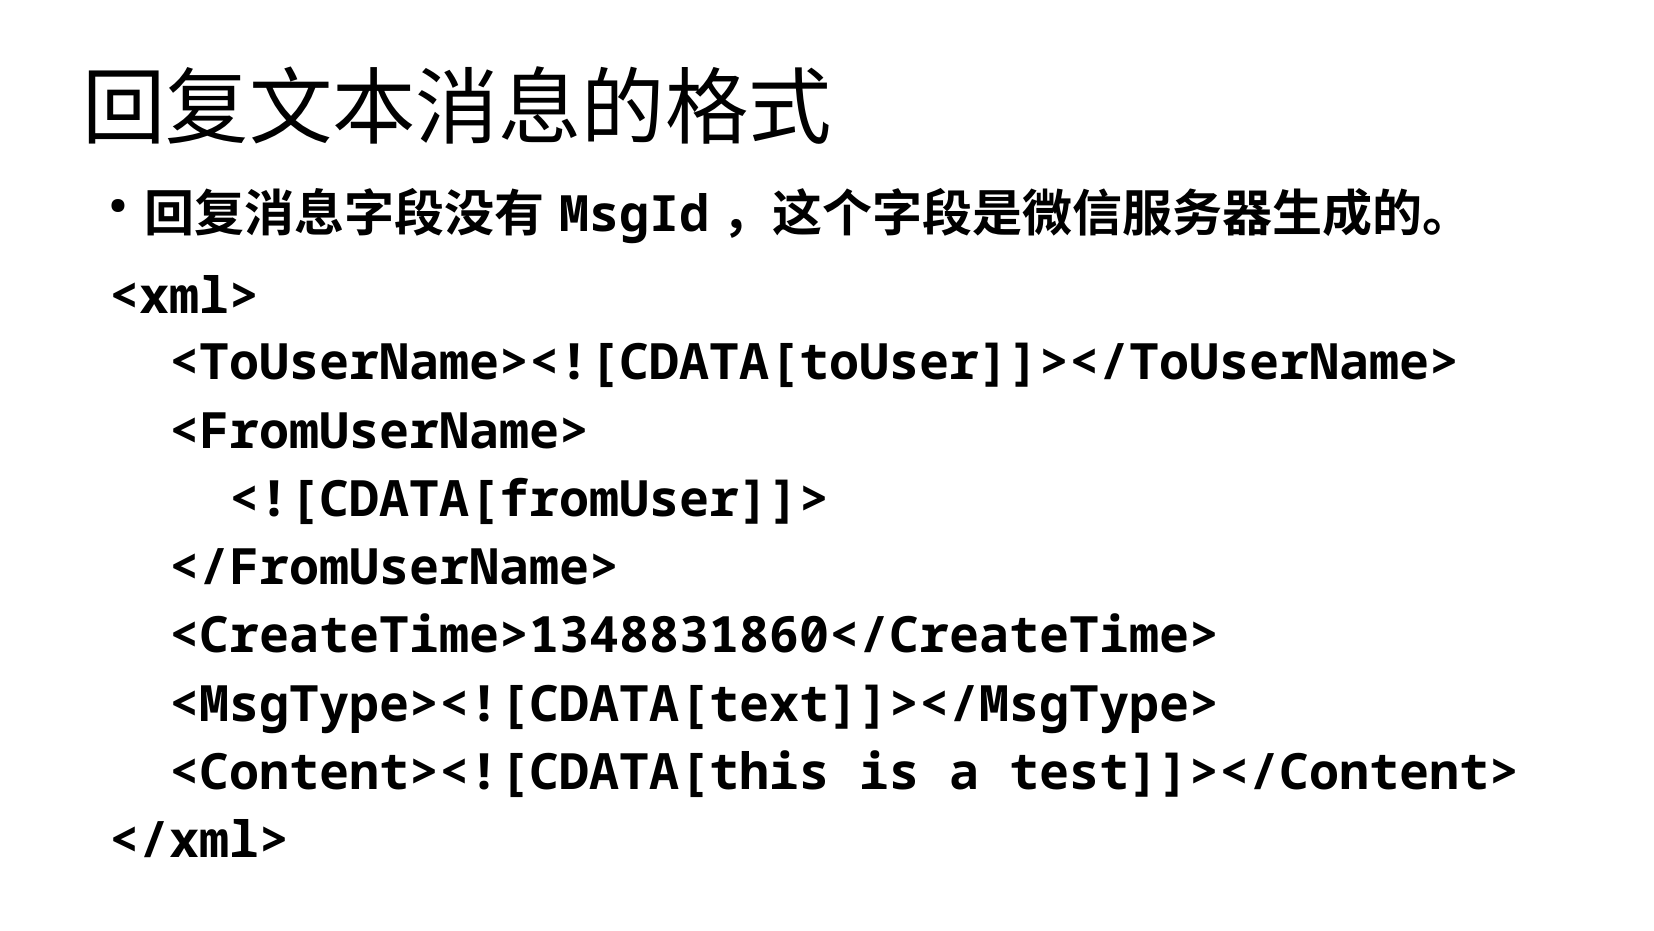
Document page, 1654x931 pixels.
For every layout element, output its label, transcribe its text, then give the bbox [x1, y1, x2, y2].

title 回复文本消息的格式 [82, 37, 1571, 166]
text_box 回复消息字段没有MsgId，这个字段是微信服务器生成的。 <xml> <ToUserName><![CDATA[toUser]]></ToUserName> <FromUserName> <![CDATA[fromUser]]> </FromUserName> <CreateTime>1348831860</CreateTime> <MsgType><![CDATA[text]]></MsgType> <Content><![CDATA[this is a test]]></Content> </xml> [94, 171, 1619, 886]
